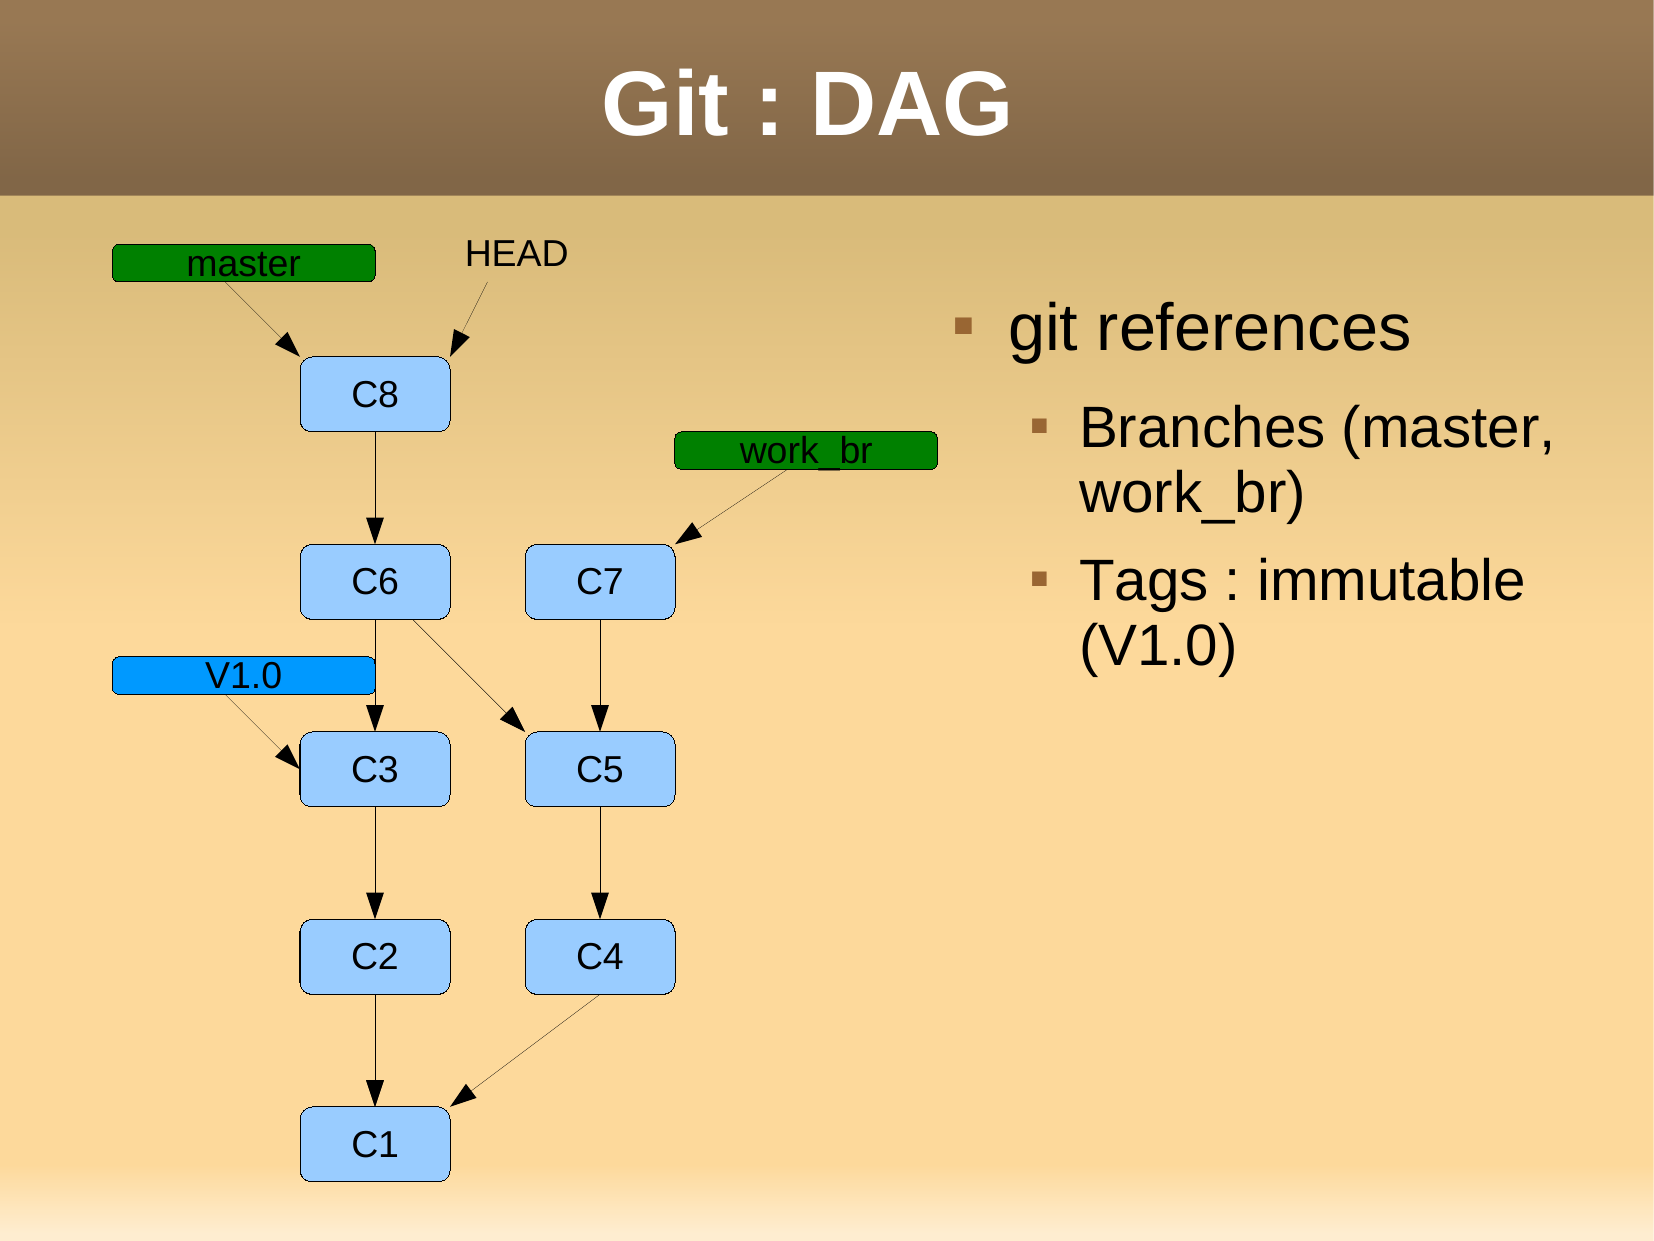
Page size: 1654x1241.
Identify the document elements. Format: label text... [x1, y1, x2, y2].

list [227, 692, 375, 765]
text_box work_br [674, 431, 937, 470]
list git references Branches (master, work_br) Tags : immutable (V1.0) [937, 290, 1572, 1094]
list [82, 290, 809, 1109]
text_box C1 [300, 1106, 451, 1182]
text_box C8 [300, 356, 451, 432]
text_box C3 [300, 731, 451, 807]
text_box C6 [300, 544, 451, 620]
text_box C7 [525, 544, 676, 620]
text_box C2 [300, 919, 451, 995]
text_box C5 [525, 731, 676, 807]
text_box HEAD [450, 225, 584, 282]
picture [0, 0, 1654, 1241]
text_box V1.0 [112, 656, 376, 695]
text_box C4 [525, 919, 676, 995]
text_box master [112, 244, 376, 282]
title Git : DAG [76, 0, 1565, 208]
